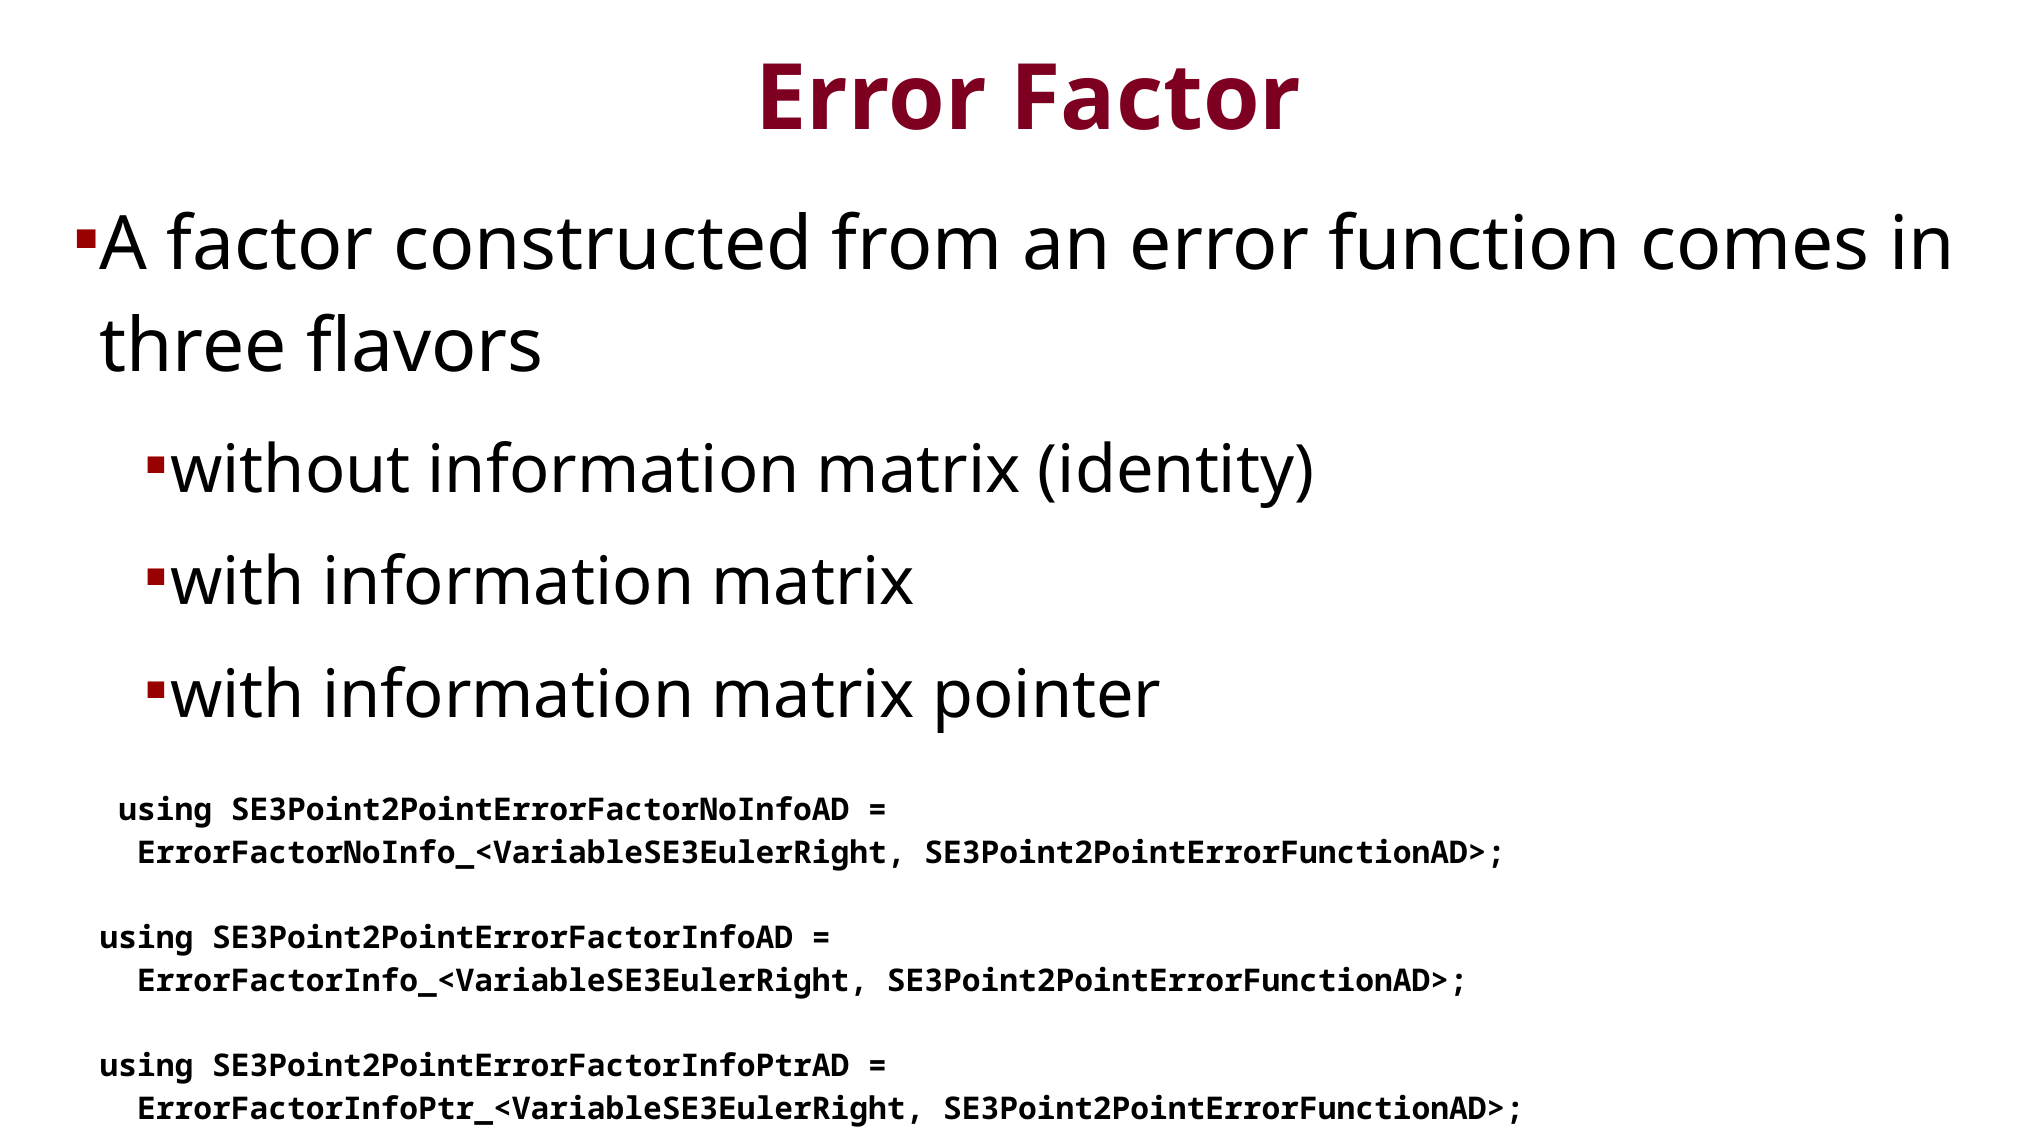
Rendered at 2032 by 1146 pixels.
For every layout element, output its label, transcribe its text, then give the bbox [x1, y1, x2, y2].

list A factor constructed from an error function comes in three flavors without information matrix (identity) with information matrix with information matrix pointer [59, 188, 1985, 779]
text_box using SE3Point2PointErrorFactorNoInfoAD = ErrorFactorNoInfo_<VariableSE3EulerRight, SE3Point2PointErrorFunctionAD>; using SE3Point2PointErrorFactorInfoAD = ErrorFactorInfo_<VariableSE3EulerRight, SE3Point2PointErrorFunctionAD>; using SE3Point2PointErrorFactorInfoPtrAD = ErrorFactorInfoPtr_<VariableSE3EulerRight, SE3Point2PointErrorFunctionAD>; [47, 779, 2032, 1130]
title Error Factor [37, 10, 2020, 178]
